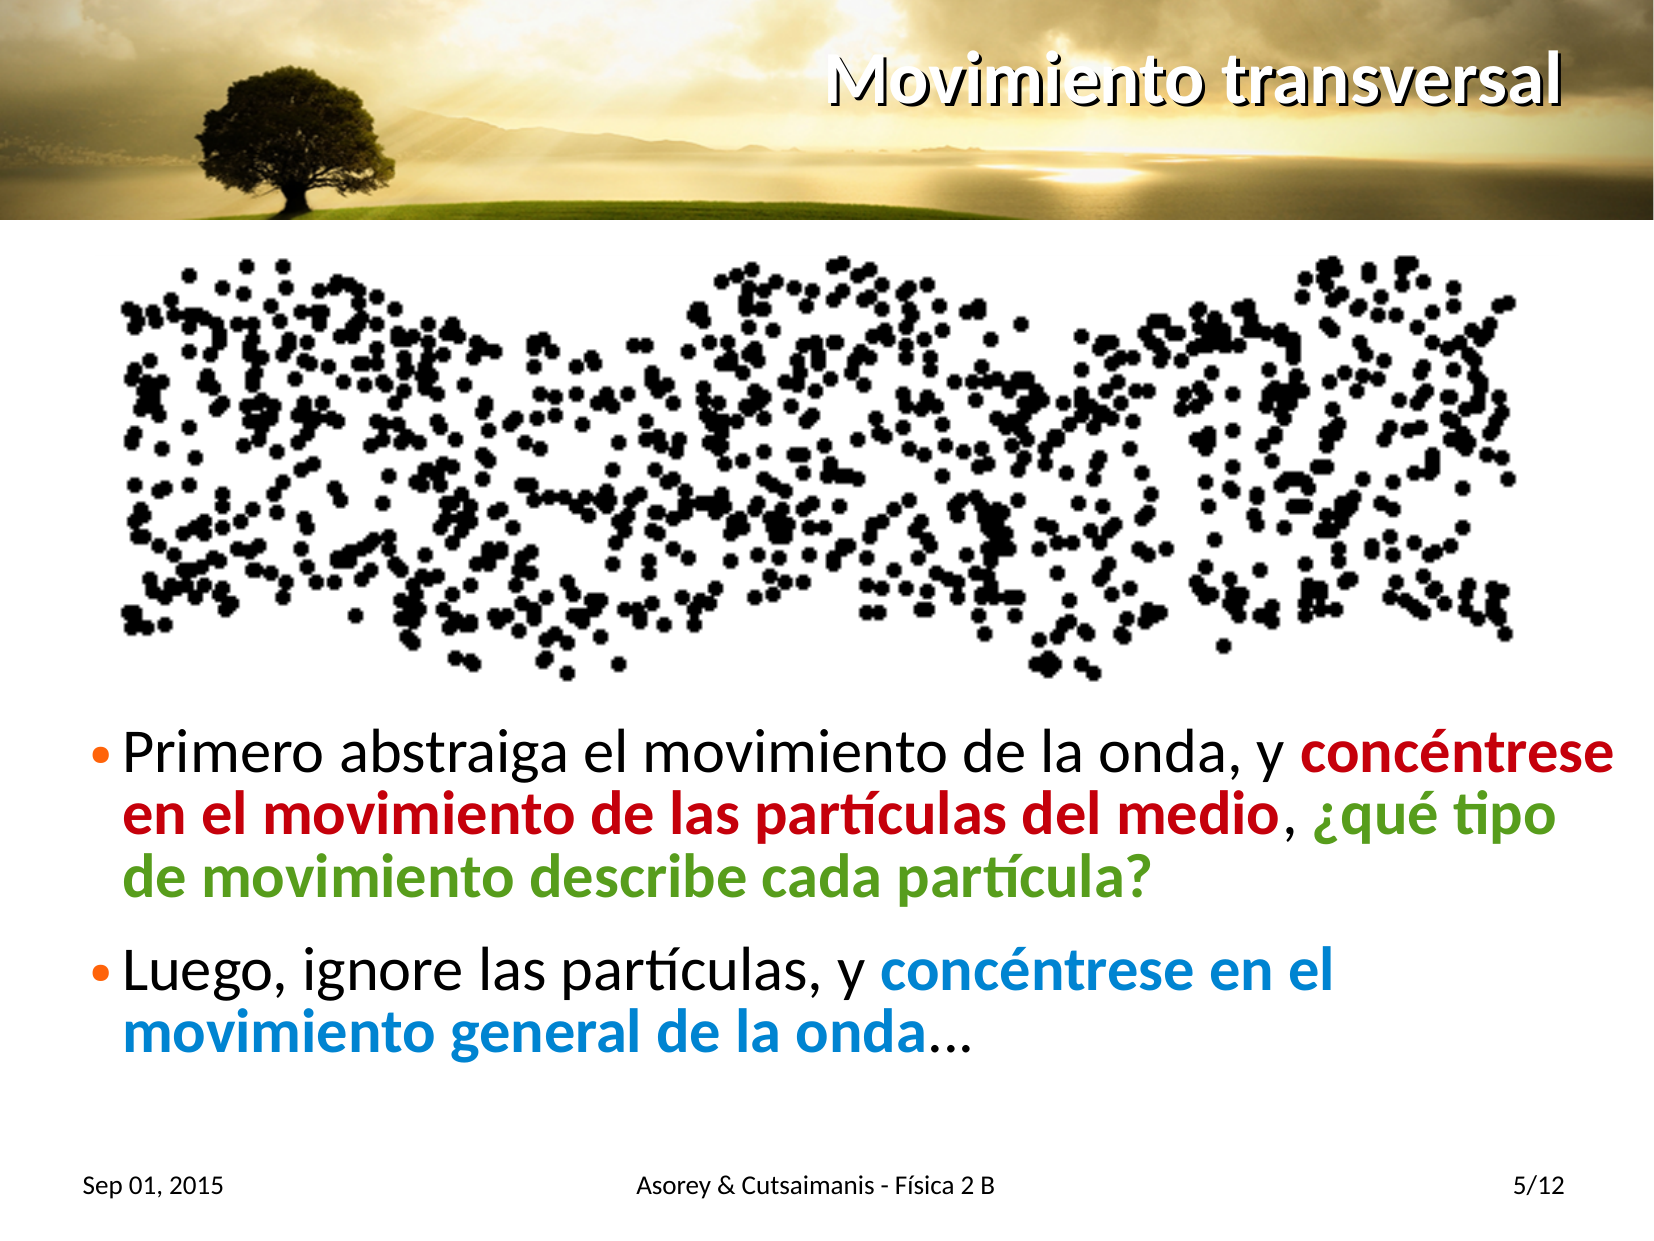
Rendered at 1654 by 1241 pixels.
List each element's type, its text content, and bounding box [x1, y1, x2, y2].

picture [95, 254, 1559, 685]
list Primero abstraiga el movimiento de la onda, y concéntrese en el movimiento de las partículas del medio, ¿qué tipo de movimiento describe cada partícula? Luego, ignore las partículas, y concéntrese en el movimiento general de la onda... [60, 725, 1621, 1155]
picture [0, 0, 1654, 220]
title Movimiento transversal [75, 19, 1564, 151]
